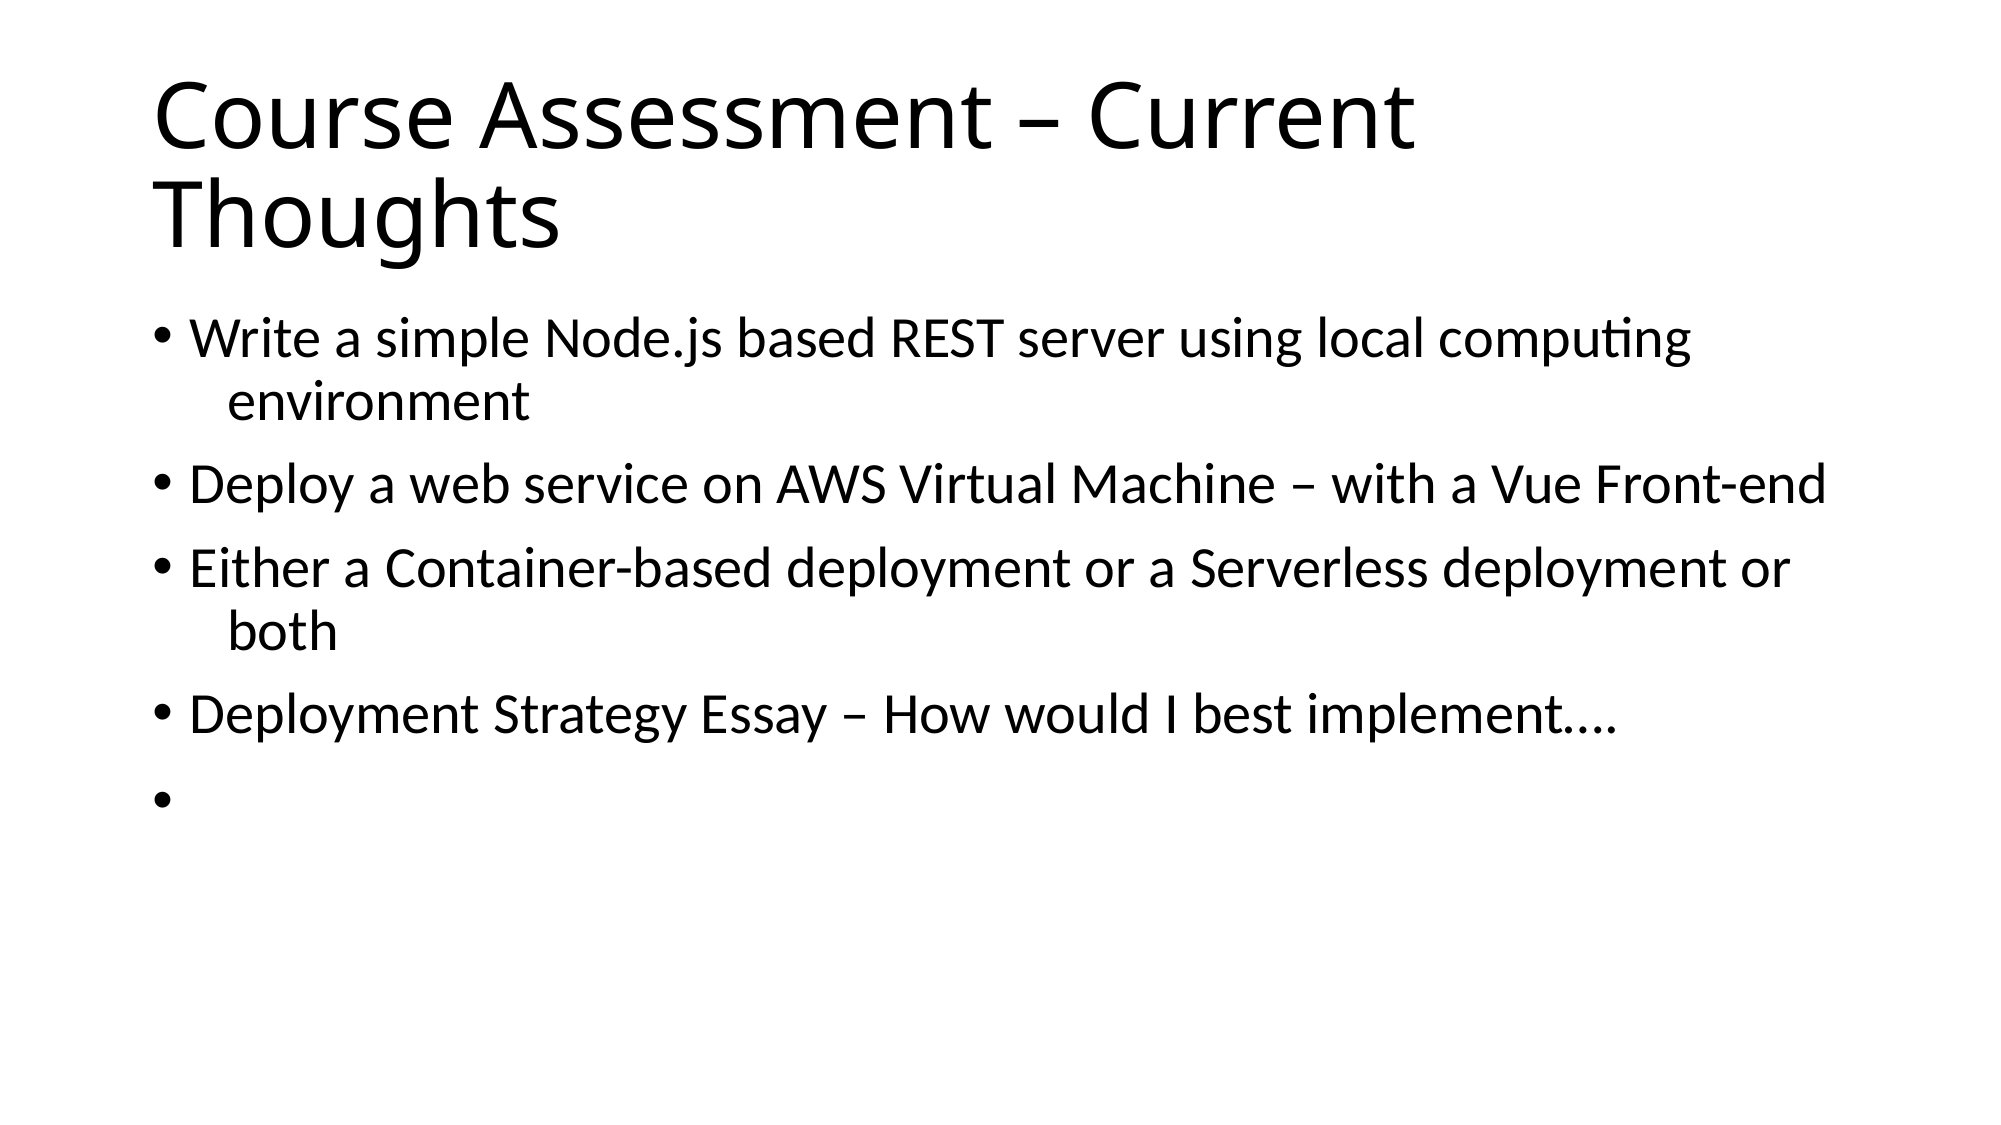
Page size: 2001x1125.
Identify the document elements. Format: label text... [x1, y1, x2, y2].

list Write a simple Node.js based REST server using local computing environment Deploy a web service on AWS Virtual Machine – with a Vue Front-end Either a Container-based deployment or a Serverless deployment or both Deployment Strategy Essay – How would I best implement…. [137, 299, 1863, 1014]
title Course Assessment – Current Thoughts [137, 59, 1863, 278]
